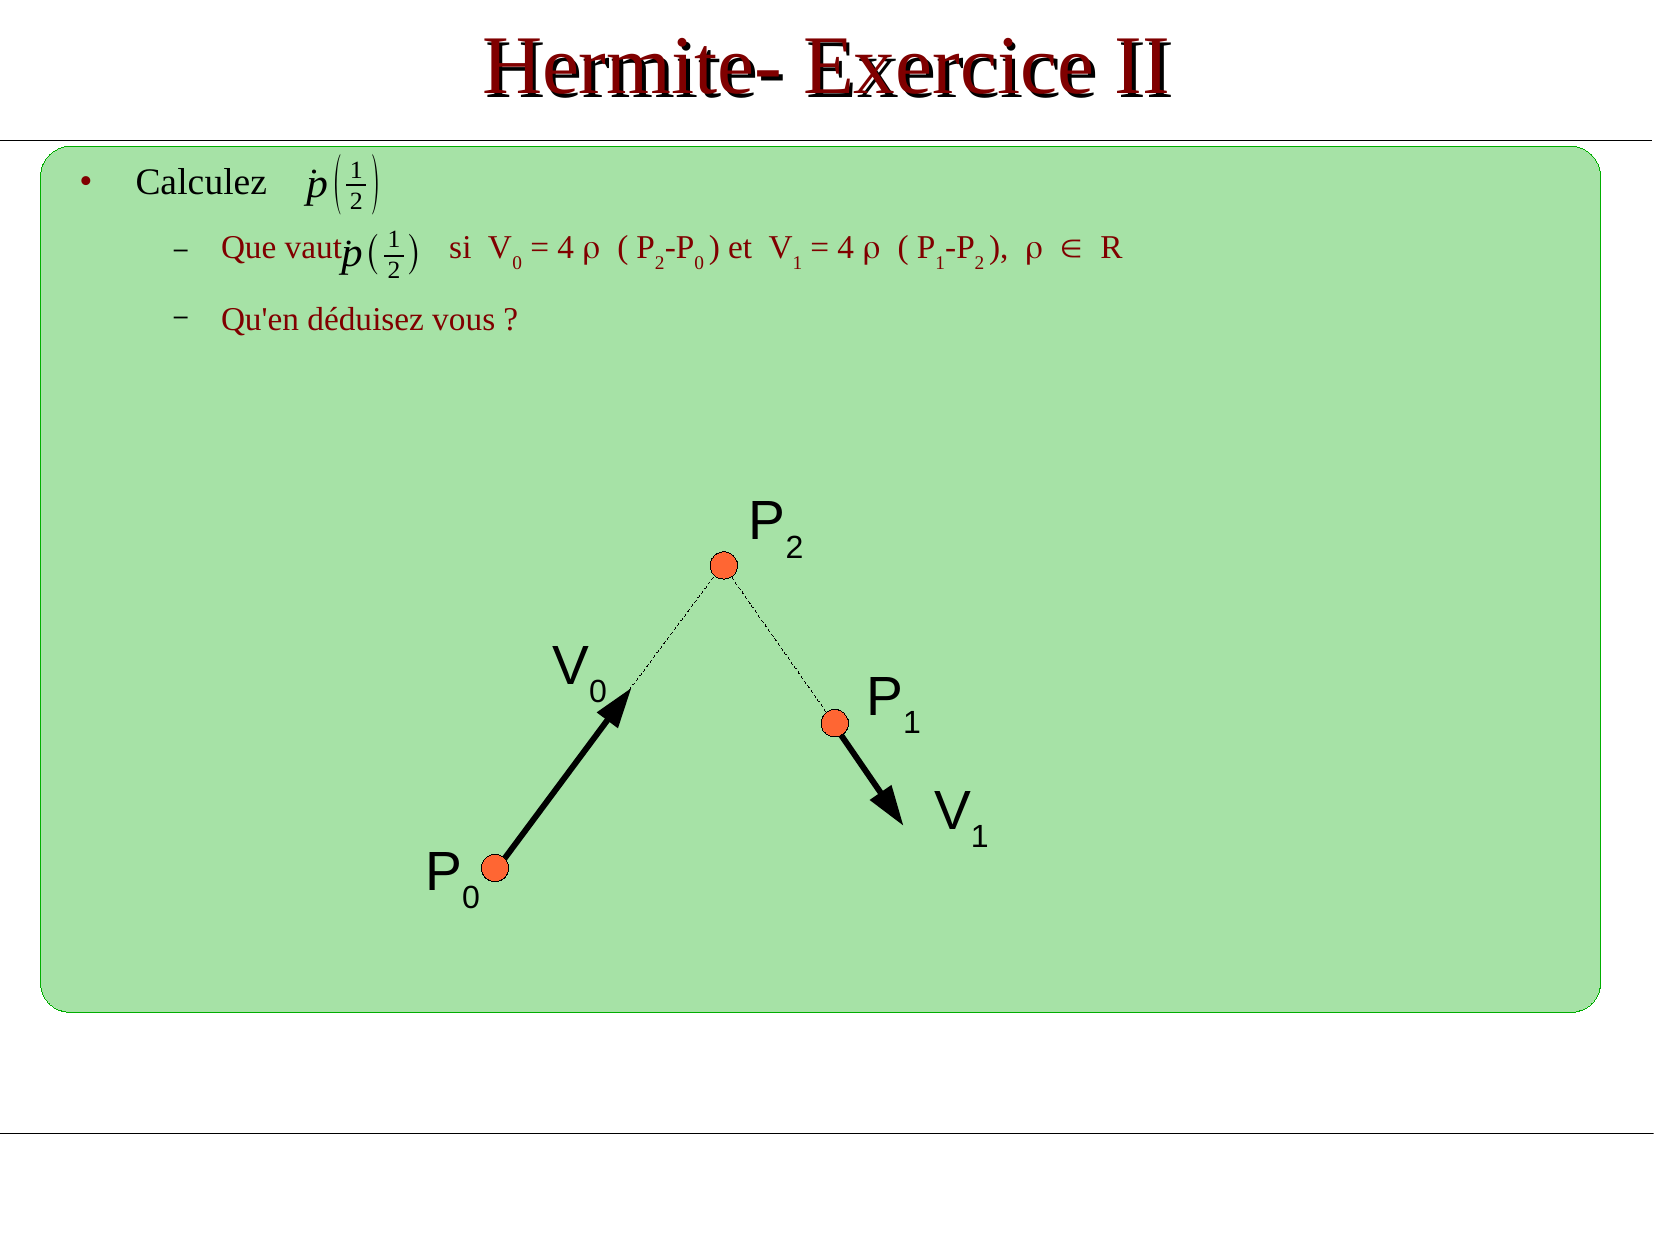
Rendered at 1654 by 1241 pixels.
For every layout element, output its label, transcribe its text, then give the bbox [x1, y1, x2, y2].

text_box [710, 551, 735, 580]
chart [327, 225, 427, 285]
text_box P1 [851, 657, 978, 749]
chart [292, 152, 387, 218]
title Hermite- Exercice II [0, 1, 1654, 130]
picture [0, 130, 1654, 1133]
text_box [821, 709, 849, 737]
list Calculez Que vaut si V0 = 4  ( P2-P0 ) et V1 = 4  ( P1-P2 ),   R Qu'en déduisez vous ? [79, 160, 1569, 1103]
text_box P2 [734, 482, 860, 574]
text_box V1 [919, 772, 1045, 864]
text_box P0 [410, 833, 537, 925]
picture [0, 1134, 1654, 1241]
text_box [40, 146, 1601, 1013]
text_box V0 [537, 627, 664, 719]
